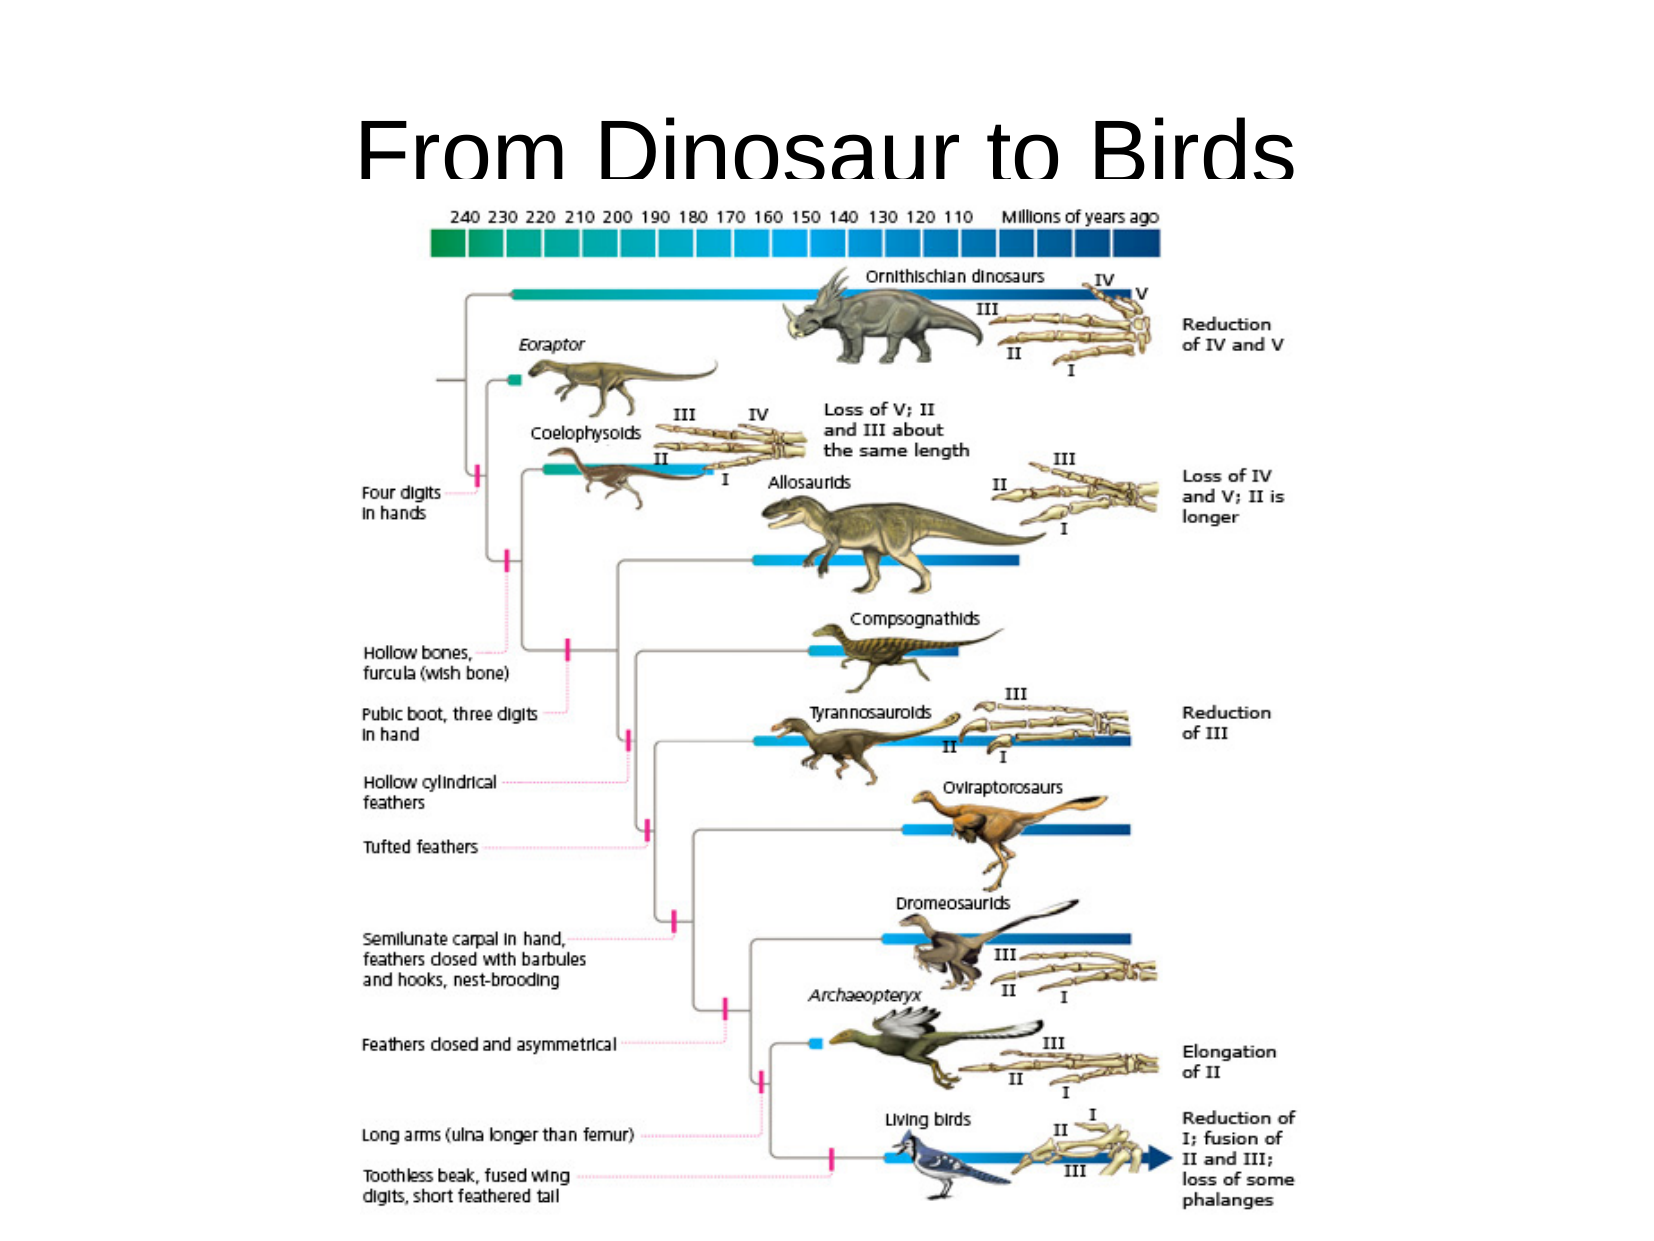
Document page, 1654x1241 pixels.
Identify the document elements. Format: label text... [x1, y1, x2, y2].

title From Dinosaur to Birds [82, 49, 1571, 257]
picture [360, 179, 1301, 1218]
